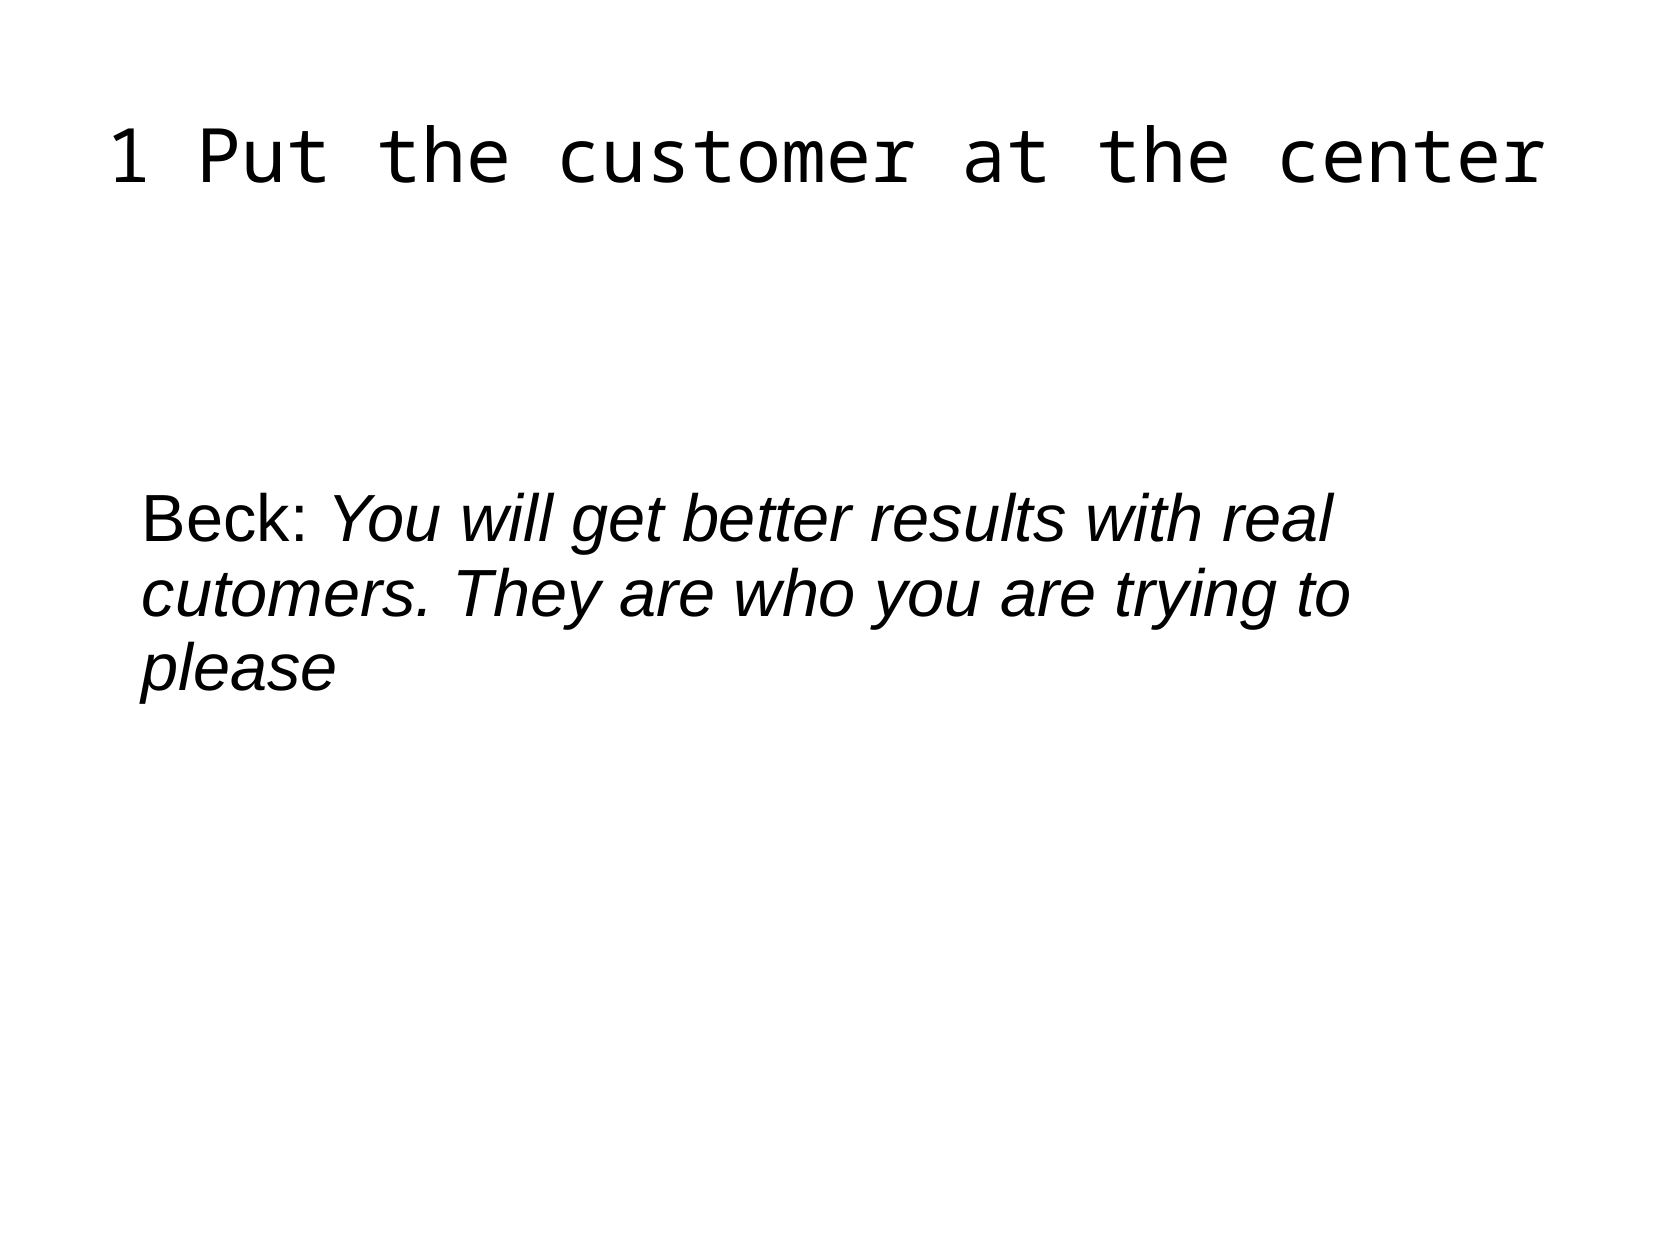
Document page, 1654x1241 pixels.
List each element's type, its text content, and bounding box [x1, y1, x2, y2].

list Beck: You will get better results with real cutomers. They are who you are trying to please [70, 480, 1560, 768]
title 1 Put the customer at the center [82, 49, 1571, 257]
